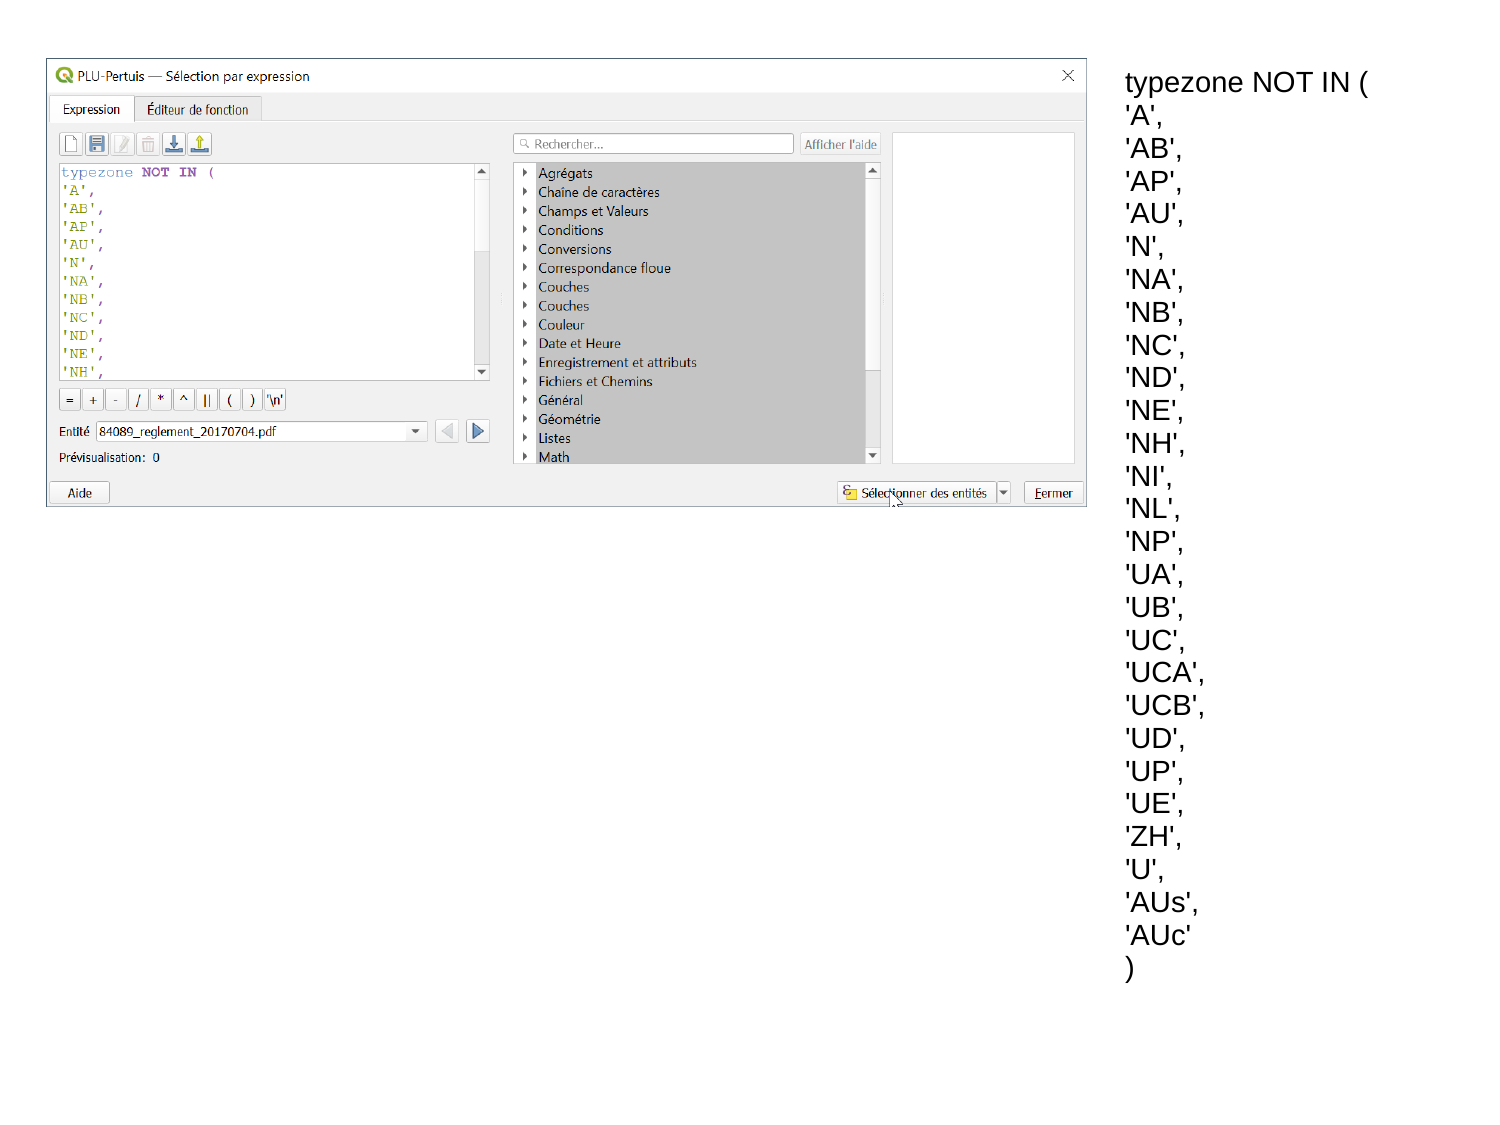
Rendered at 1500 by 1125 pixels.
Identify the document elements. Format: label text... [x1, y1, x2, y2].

text_box typezone NOT IN ( 'A', 'AB', 'AP', 'AU', 'N', 'NA', 'NB', 'NC', 'ND', 'NE', 'NH', 'NI', 'NL', 'NP', 'UA', 'UB', 'UC', 'UCA', 'UCB', 'UD', 'UP', 'UE', 'ZH', 'U', 'AUs', 'AUc' ) [1110, 59, 1422, 1025]
picture [46, 58, 1087, 507]
